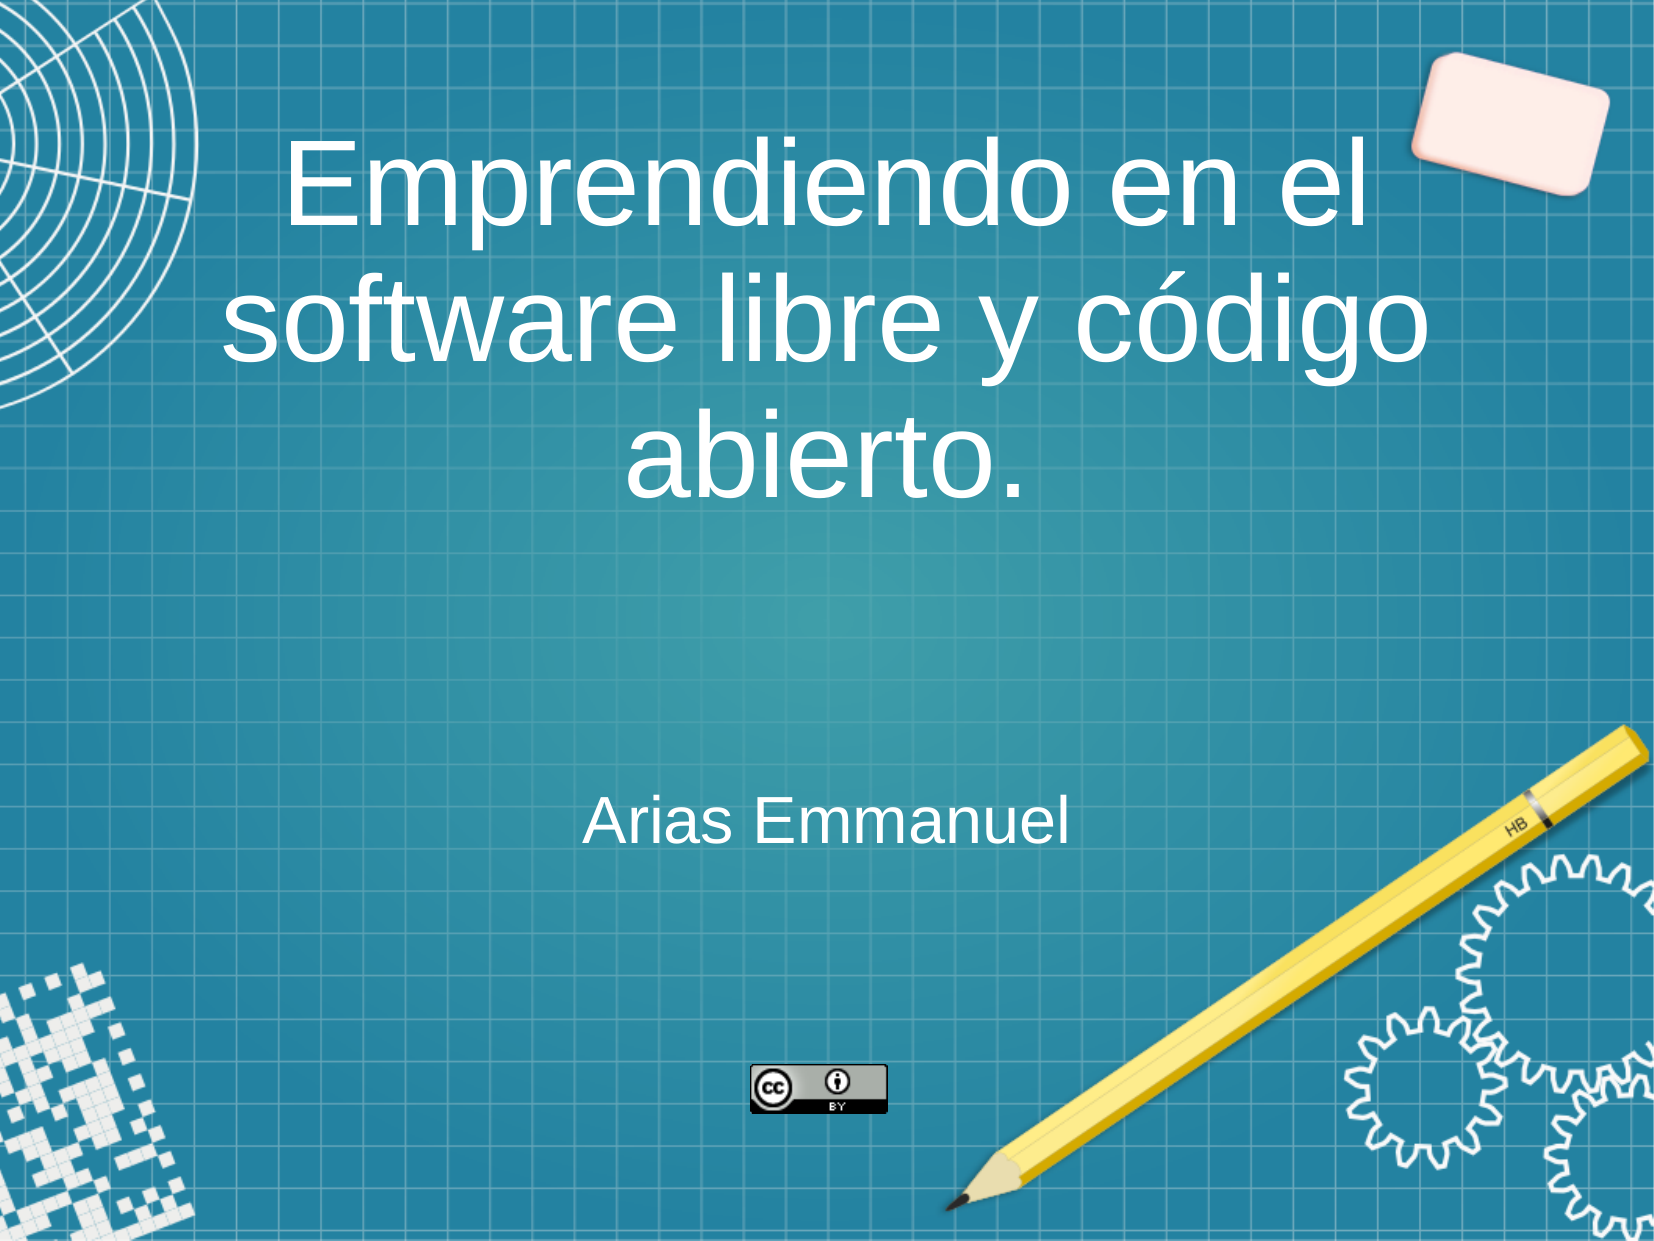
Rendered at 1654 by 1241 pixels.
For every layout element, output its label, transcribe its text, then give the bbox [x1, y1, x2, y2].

picture [0, 0, 1654, 1241]
subtitle Arias Emmanuel [82, 519, 1571, 1123]
title Emprendiendo en el software libre y código abierto. [82, 114, 1571, 519]
